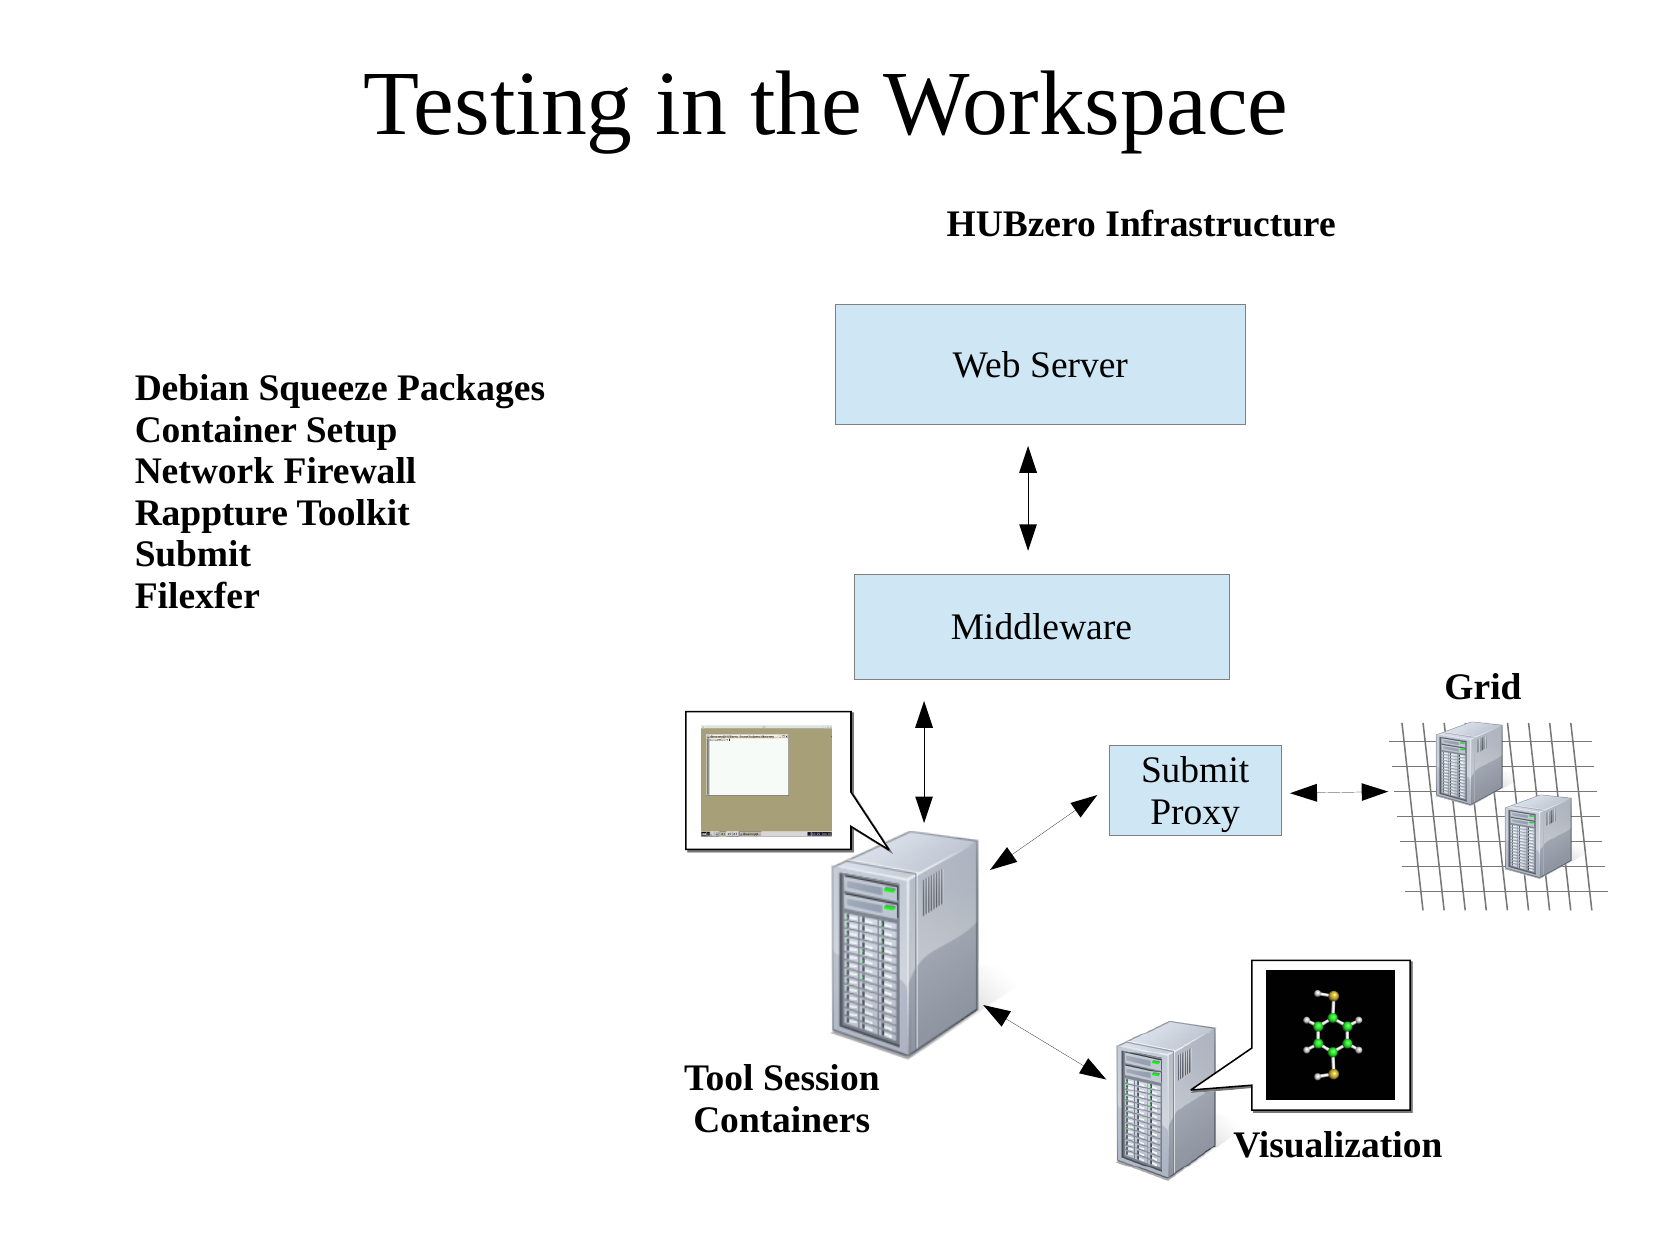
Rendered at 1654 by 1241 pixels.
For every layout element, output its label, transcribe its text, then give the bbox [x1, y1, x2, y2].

text_box HUBzero Infrastructure [931, 195, 1352, 252]
text_box Web Server [835, 304, 1246, 425]
picture [1266, 970, 1395, 1100]
text_box [685, 711, 890, 850]
text_box [1190, 960, 1411, 1111]
picture [701, 725, 832, 837]
text_box Tool Session Containers [669, 1050, 895, 1148]
text_box Visualization [1218, 1116, 1457, 1173]
text_box Submit Proxy [1109, 745, 1282, 836]
picture [804, 823, 1037, 1068]
picture [1097, 1015, 1255, 1186]
text_box Grid [1429, 658, 1537, 715]
text_box Middleware [854, 574, 1230, 680]
text_box Debian Squeeze Packages Container Setup Network Firewall Rappture Toolkit Submit Filexfer [120, 360, 560, 624]
picture [1423, 718, 1598, 882]
title Testing in the Workspace [82, 52, 1571, 155]
